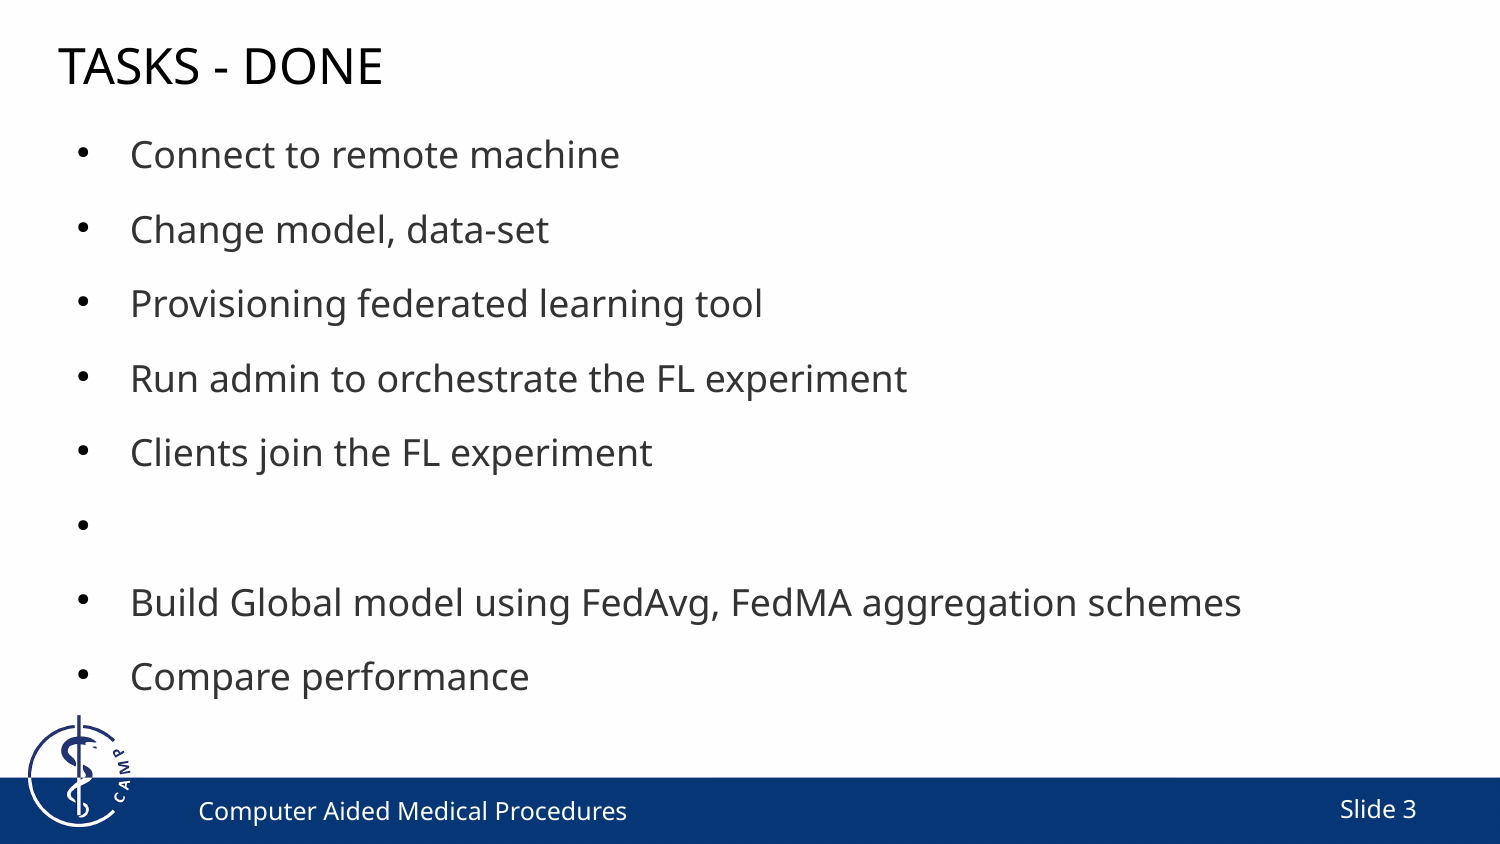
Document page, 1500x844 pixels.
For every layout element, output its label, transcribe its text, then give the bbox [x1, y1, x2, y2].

picture [0, 0, 1500, 844]
list Connect to remote machine Change model, data-set Provisioning federated learning tool Run admin to orchestrate the FL experiment Clients join the FL experiment Build Global model using FedAvg, FedMA aggregation schemes Compare performance [58, 131, 1441, 760]
text_box Computer Aided Medical Procedures [183, 778, 800, 844]
title TASKS - DONE [58, 28, 1438, 104]
text_box Slide 15 [1325, 778, 1500, 844]
